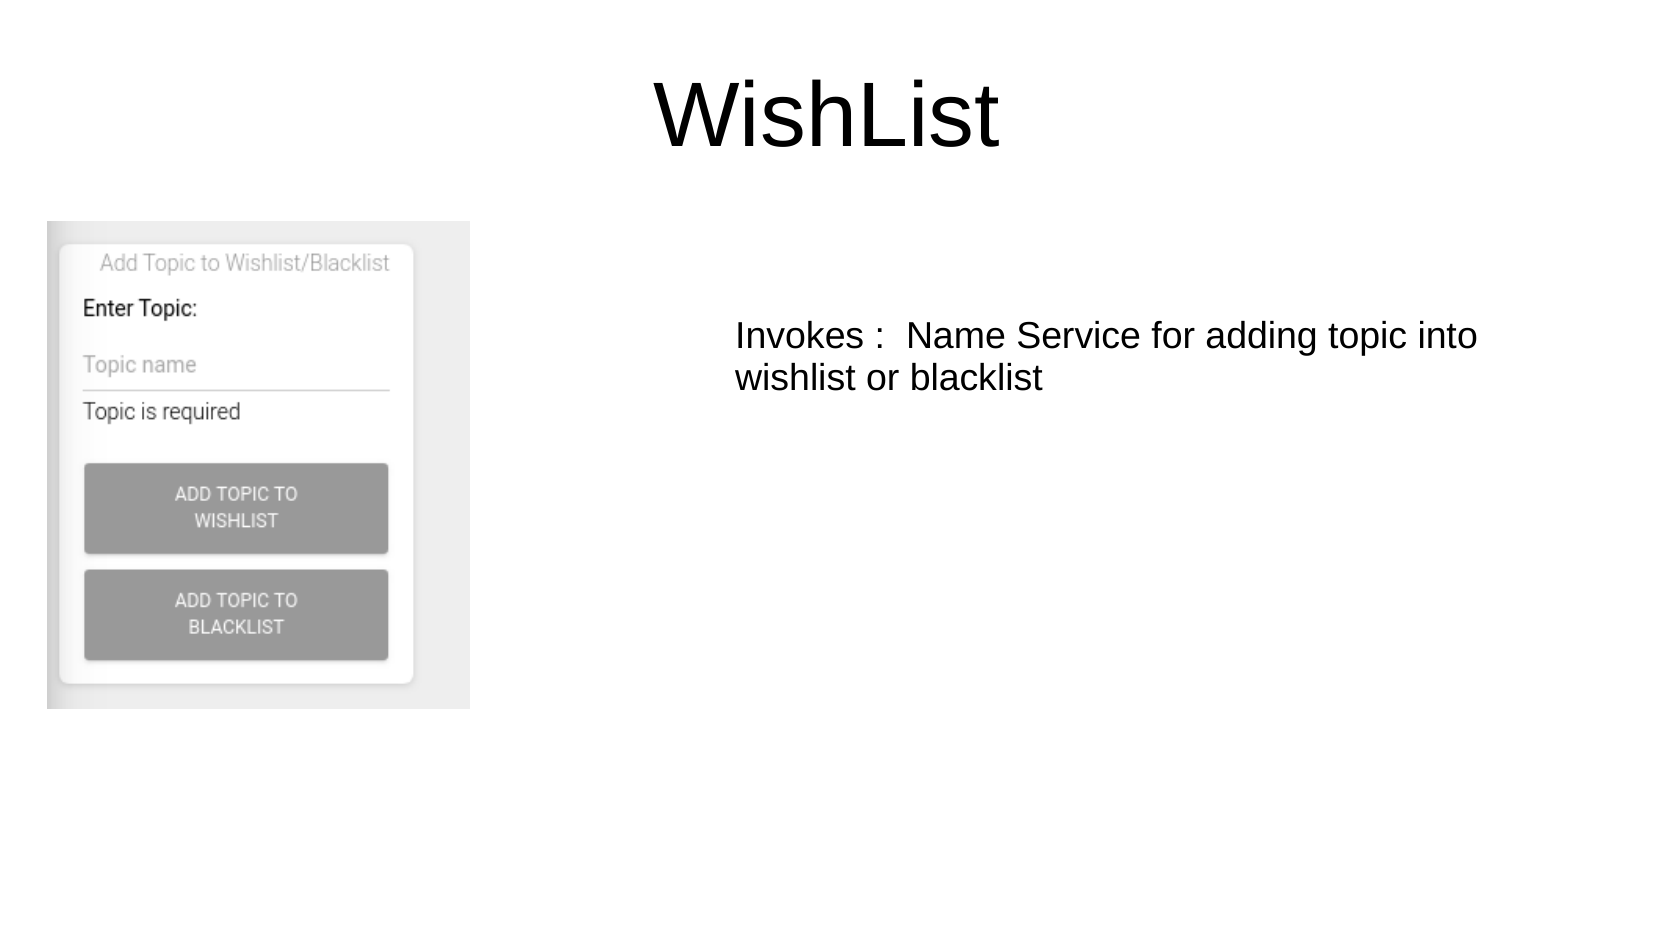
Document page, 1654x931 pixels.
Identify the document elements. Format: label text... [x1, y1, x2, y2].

title WishList [82, 37, 1571, 193]
picture [47, 221, 470, 709]
text_box Invokes : Name Service for adding topic into wishlist or blacklist [720, 307, 1560, 406]
